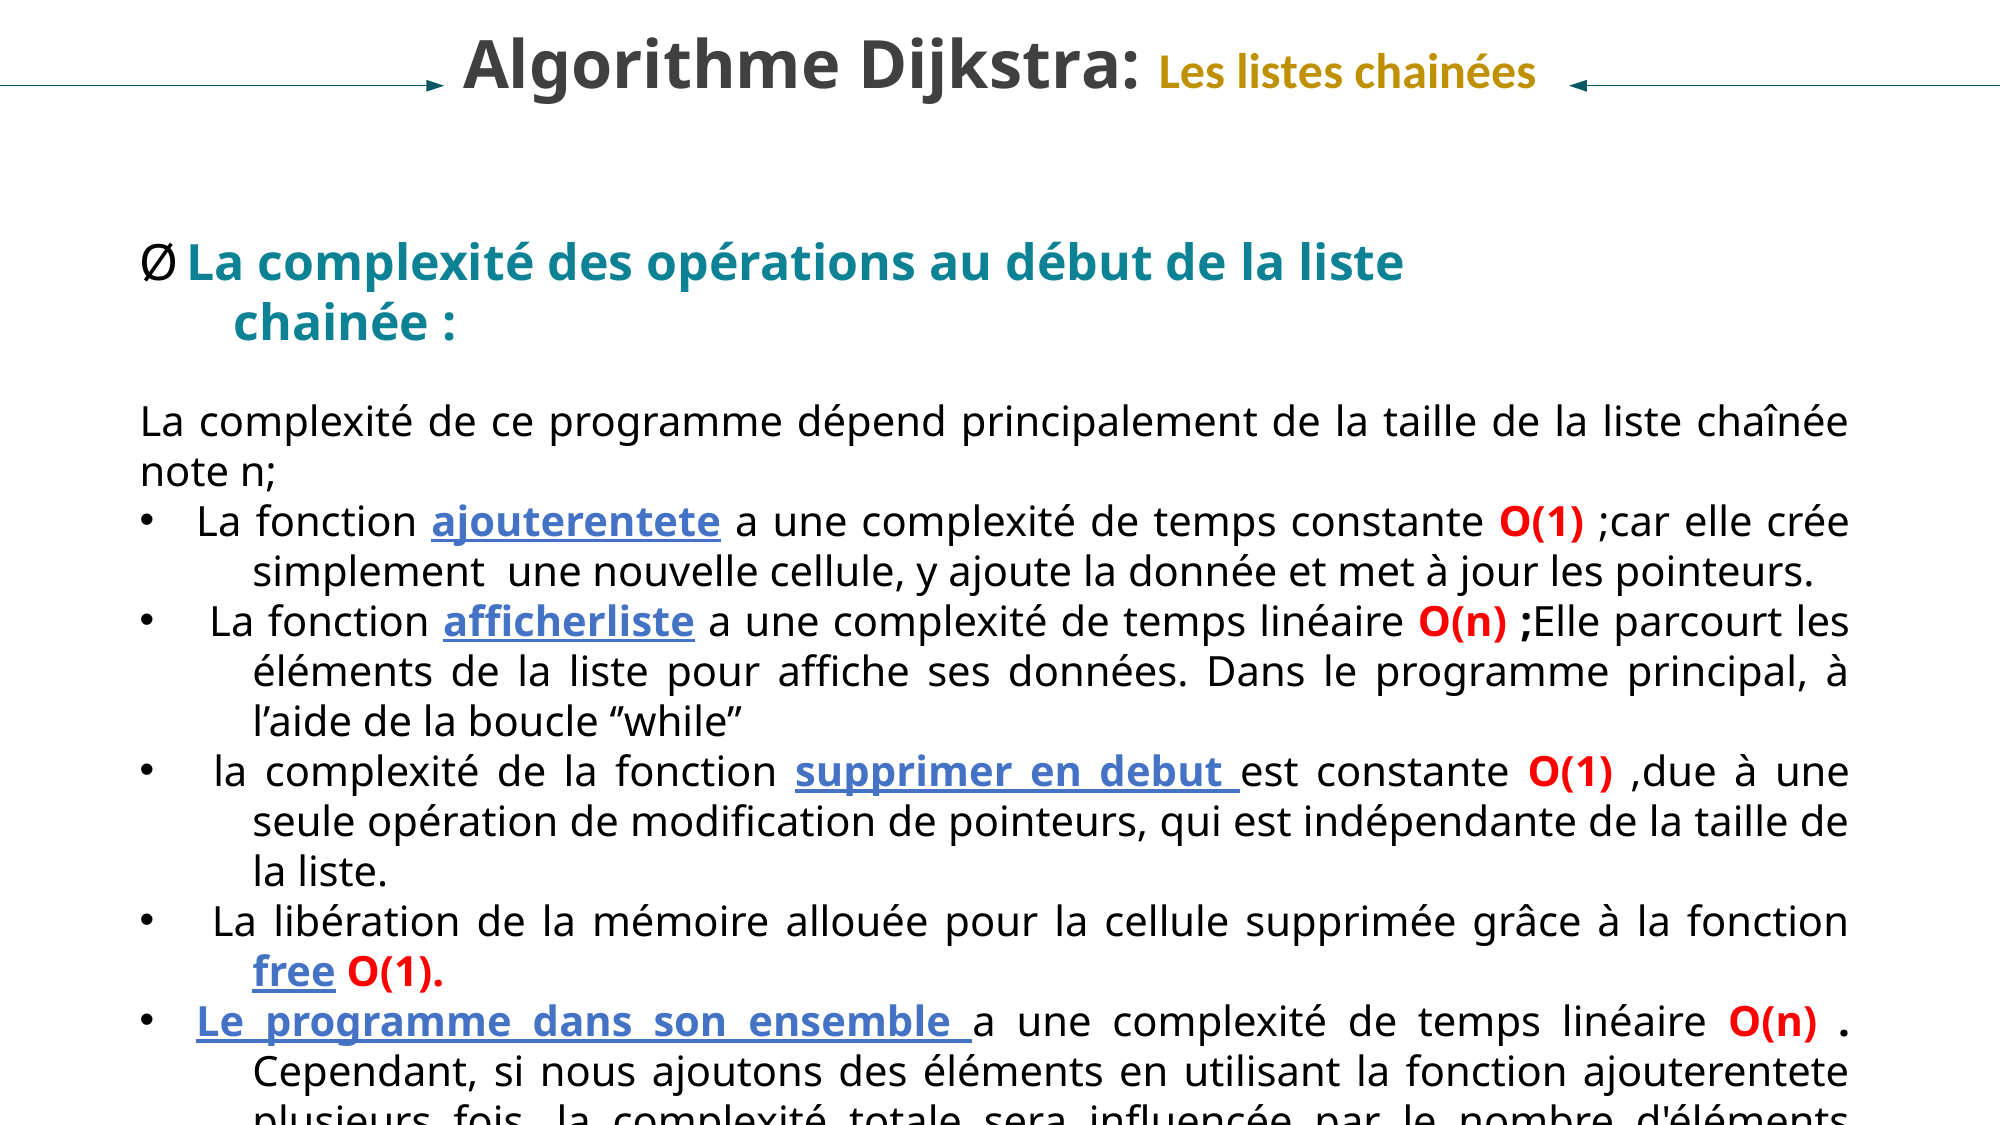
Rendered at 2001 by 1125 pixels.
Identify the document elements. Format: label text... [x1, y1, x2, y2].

text_box La complexité de ce programme dépend principalement de la taille de la liste chaînée note n; La fonction ajouterentete a une complexité de temps constante O(1) ;car elle crée simplement une nouvelle cellule, y ajoute la donnée et met à jour les pointeurs. La fonction afficherliste a une complexité de temps linéaire O(n) ;Elle parcourt les éléments de la liste pour affiche ses données. Dans le programme principal, à l’aide de la boucle ‘’while’’ la complexité de la fonction supprimer_en_debut est constante O(1) ,due à une seule opération de modification de pointeurs, qui est indépendante de la taille de la liste. La libération de la mémoire allouée pour la cellule supprimée grâce à la fonction free O(1). Le programme dans son ensemble a une complexité de temps linéaire O(n) . Cependant, si nous ajoutons des éléments en utilisant la fonction ajouterentete plusieurs fois, la complexité totale sera influencée par le nombre d'éléments ajoutés. [124, 386, 1866, 958]
text_box Algorithme Dijkstra: Les listes chainées [37, 31, 1963, 104]
text_box La complexité des opérations au début de la liste chainée : [124, 223, 1570, 300]
